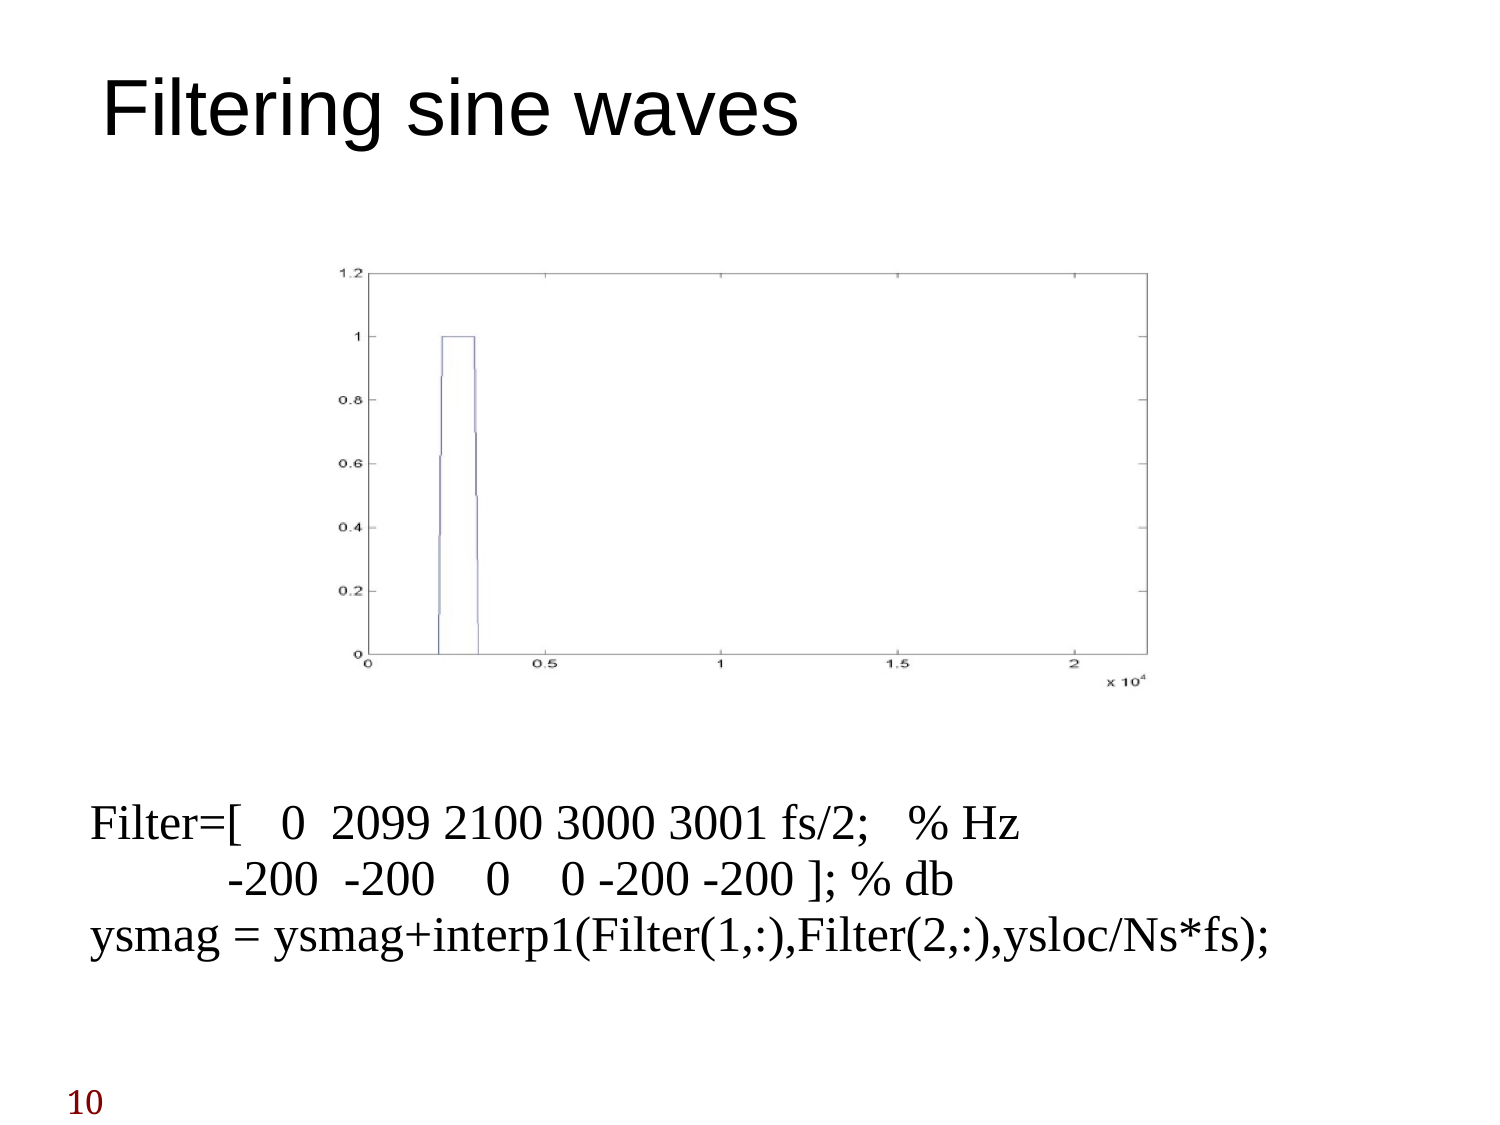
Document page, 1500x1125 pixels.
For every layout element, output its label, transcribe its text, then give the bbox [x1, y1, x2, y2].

picture [237, 237, 1242, 707]
text_box <number> [66, 1081, 255, 1119]
text_box Filter=[ 0 2099 2100 3000 3001 fs/2; % Hz -200 -200 0 0 -200 -200 ]; % db ysmag = ysmag+interp1(Filter(1,:),Filter(2,:),ysloc/Ns*fs); [75, 787, 1459, 1026]
title Filtering sine waves [73, 9, 1350, 198]
